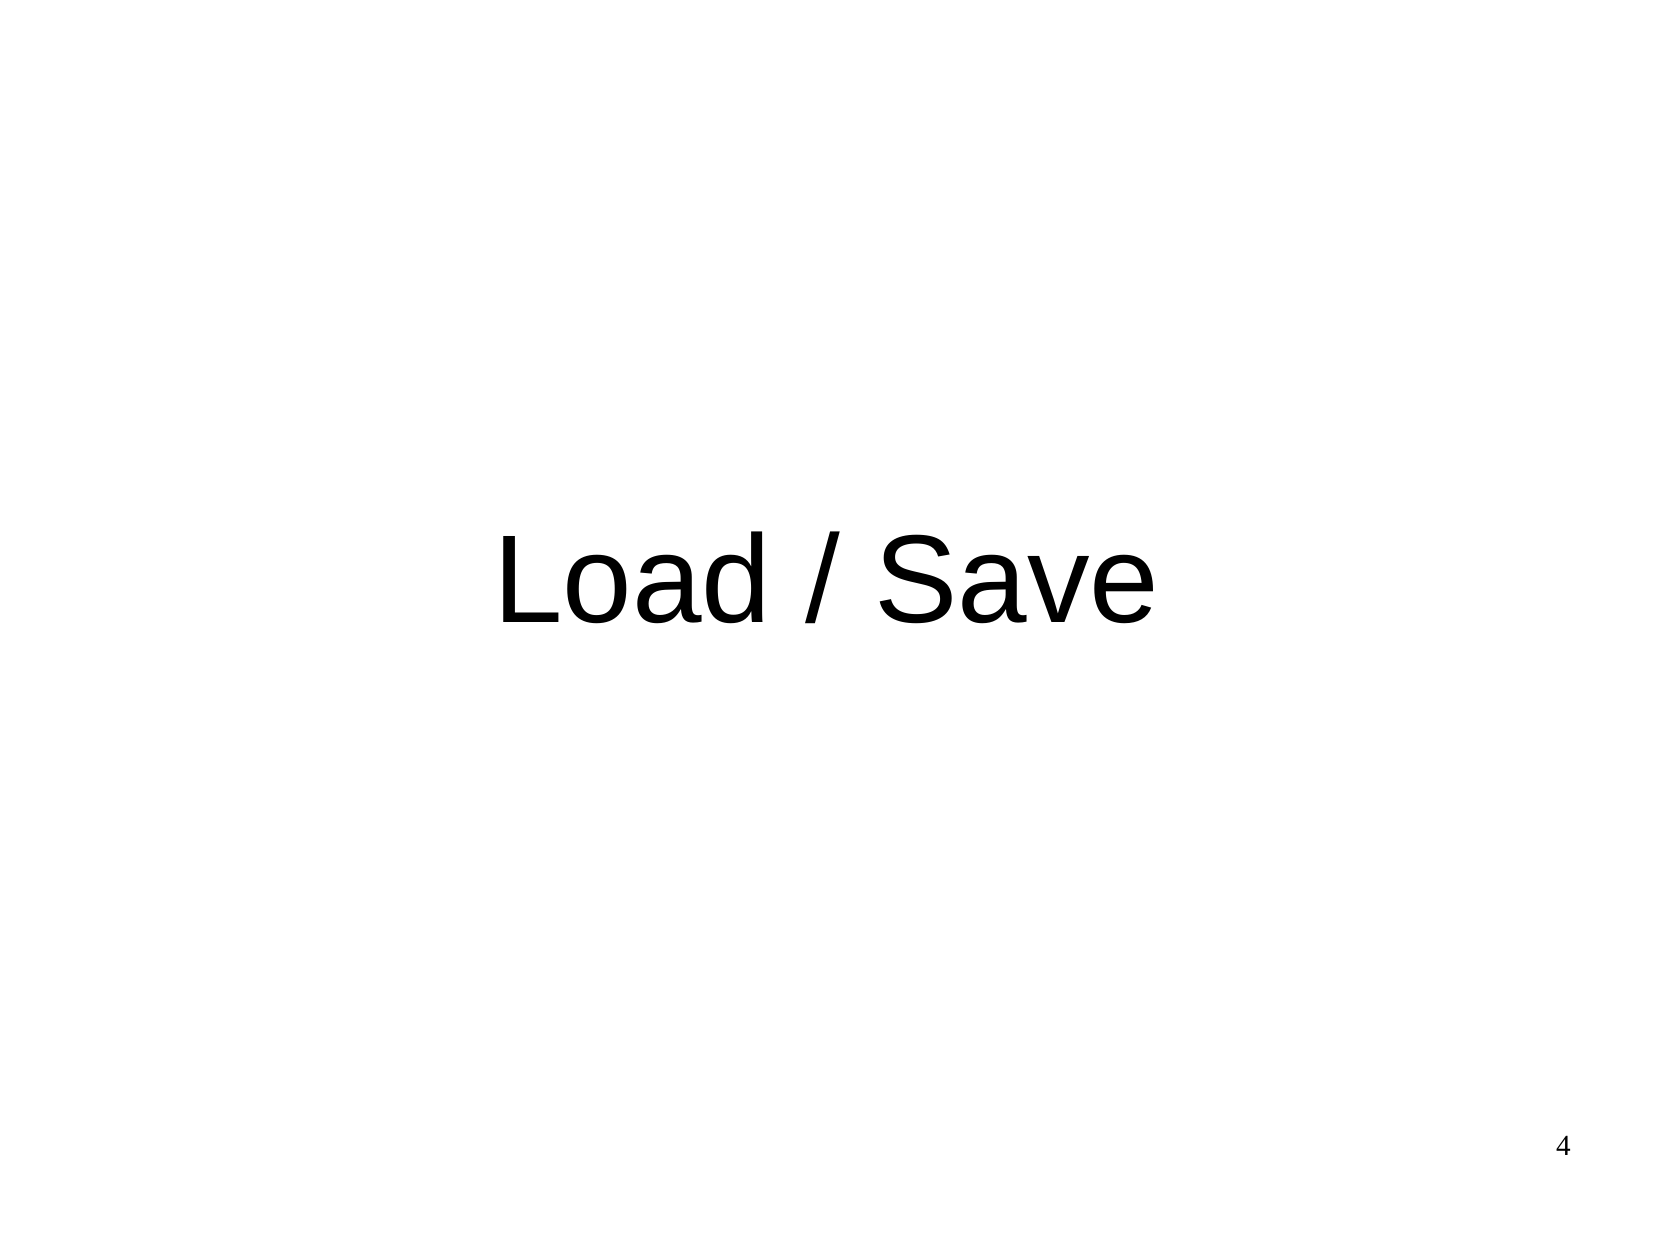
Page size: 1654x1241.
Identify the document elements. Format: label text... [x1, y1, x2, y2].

subtitle Load / Save [82, 49, 1571, 1109]
